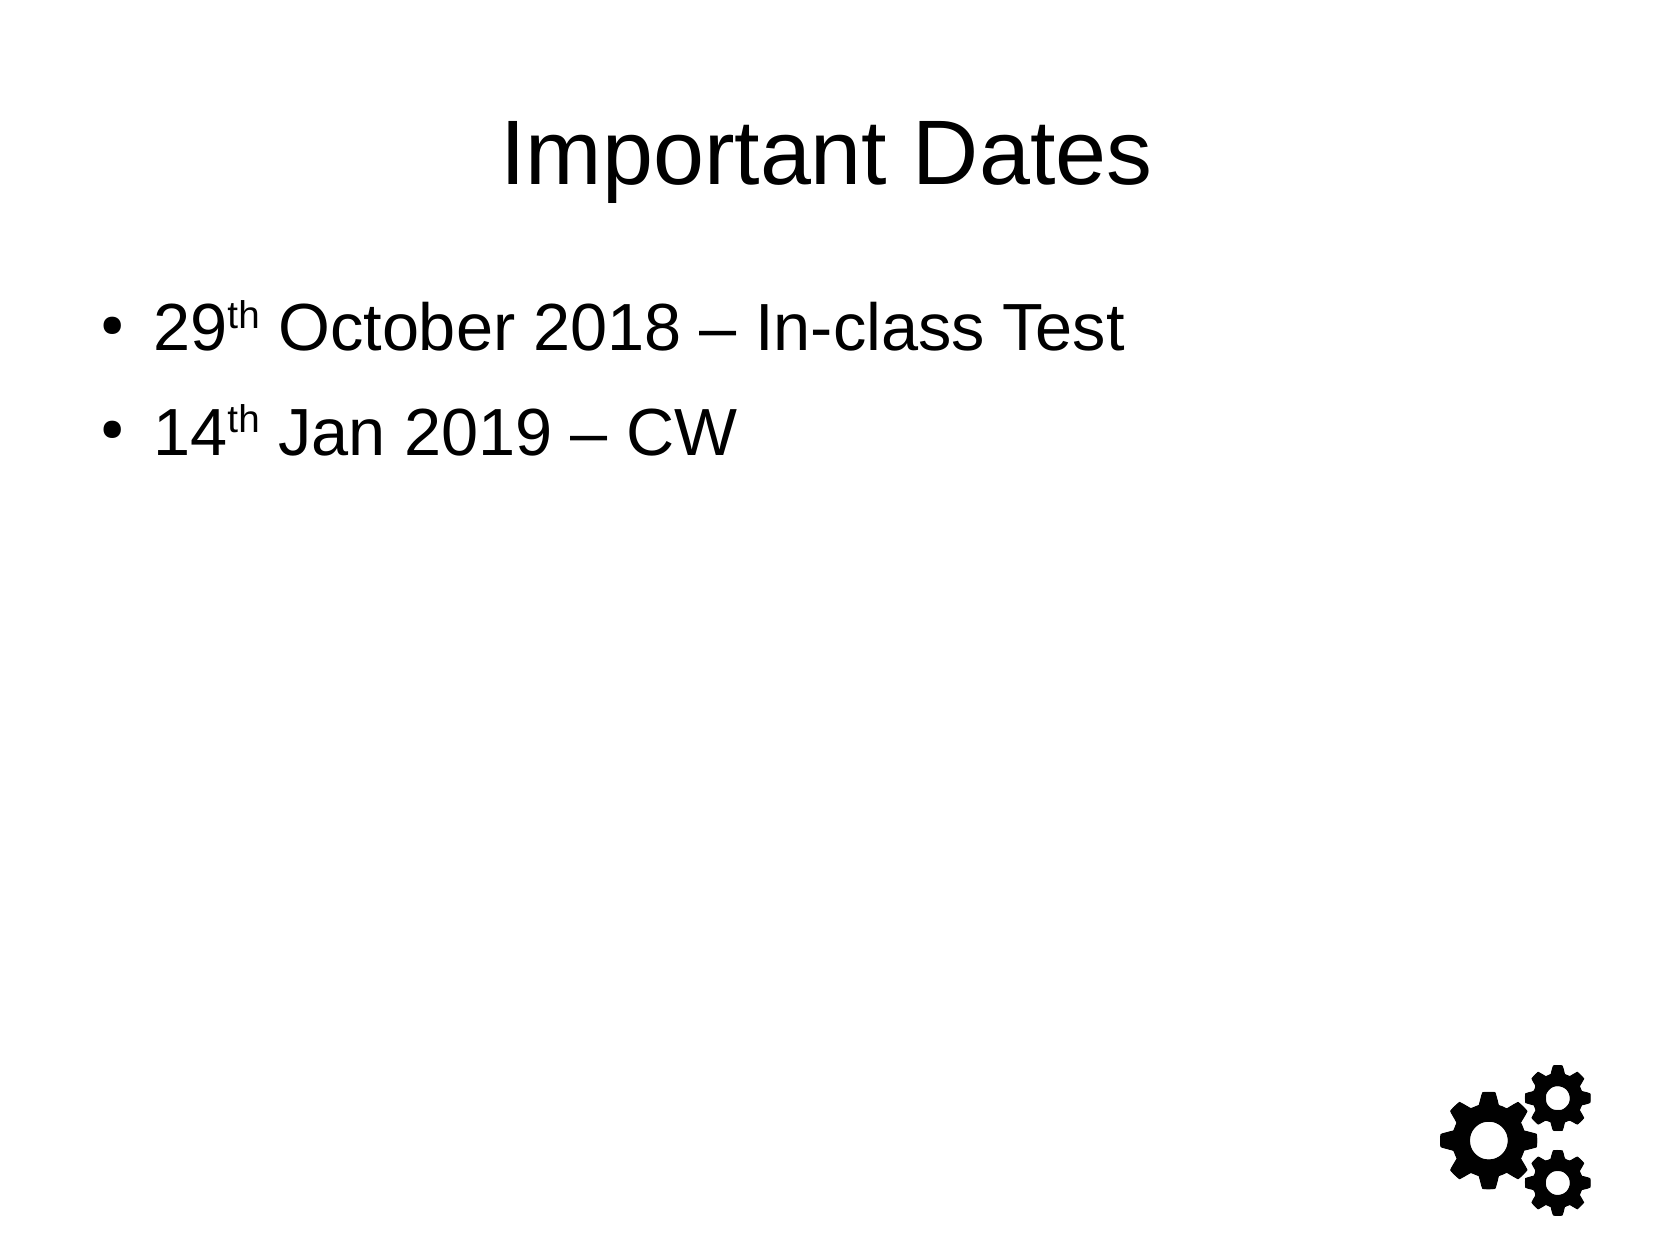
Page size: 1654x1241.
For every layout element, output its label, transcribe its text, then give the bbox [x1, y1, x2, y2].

title Important Dates [82, 49, 1571, 257]
picture [1440, 1065, 1591, 1216]
list 29th October 2018 – In-class Test 14th Jan 2019 – CW [82, 290, 1571, 1010]
